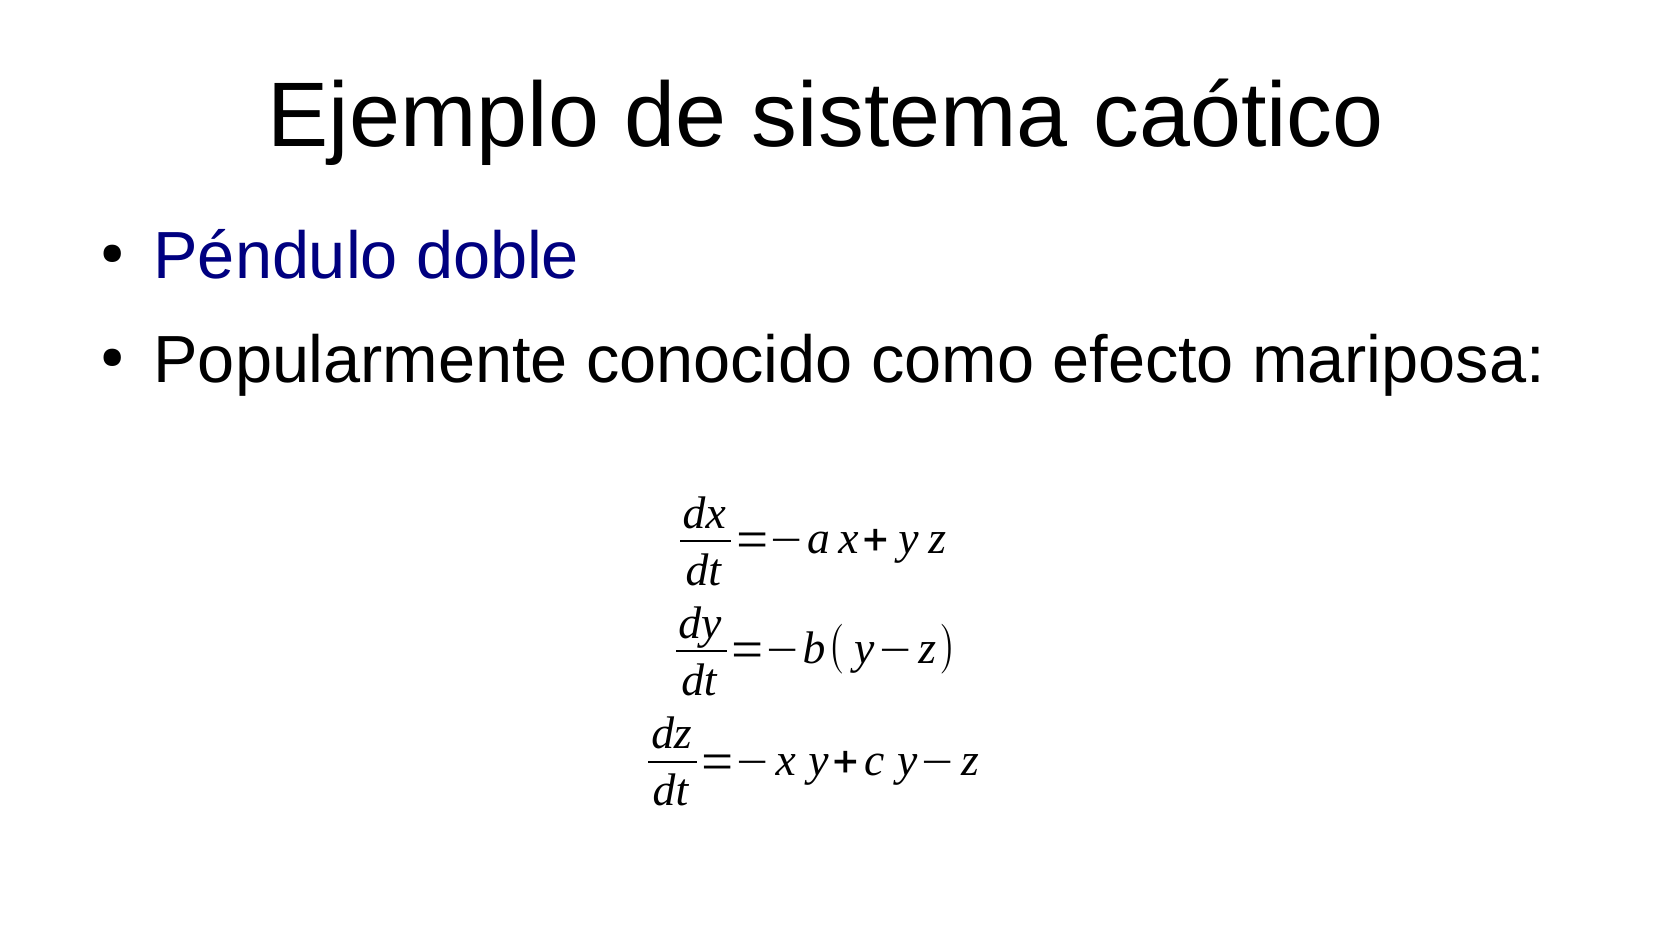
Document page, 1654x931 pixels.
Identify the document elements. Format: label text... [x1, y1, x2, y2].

title Ejemplo de sistema caótico [82, 37, 1571, 193]
chart [639, 486, 987, 816]
list Péndulo doble Popularmente conocido como efecto mariposa: [82, 217, 1571, 758]
